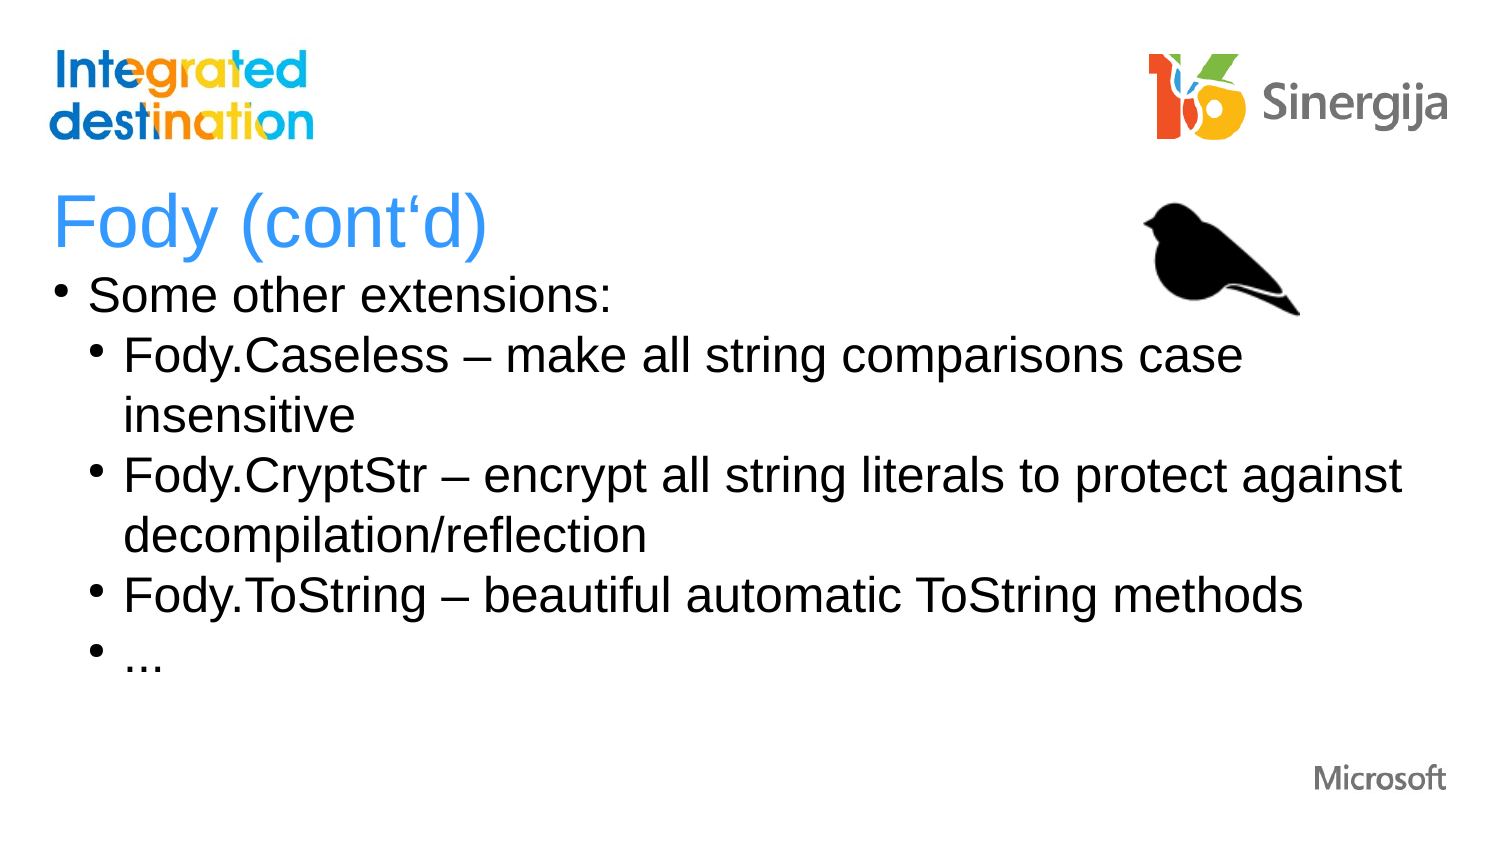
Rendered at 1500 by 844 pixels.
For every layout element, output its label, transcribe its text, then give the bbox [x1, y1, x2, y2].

text_box Fody (cont‘d) Some other extensions: Fody.Caseless – make all string comparisons case insensitive Fody.CryptStr – encrypt all string literals to protect against decompilation/reflection Fody.ToString – beautiful automatic ToString methods ... [37, 165, 1439, 815]
picture [1143, 174, 1300, 331]
picture [1315, 764, 1500, 844]
picture [0, 0, 313, 140]
picture [1149, 0, 1500, 140]
